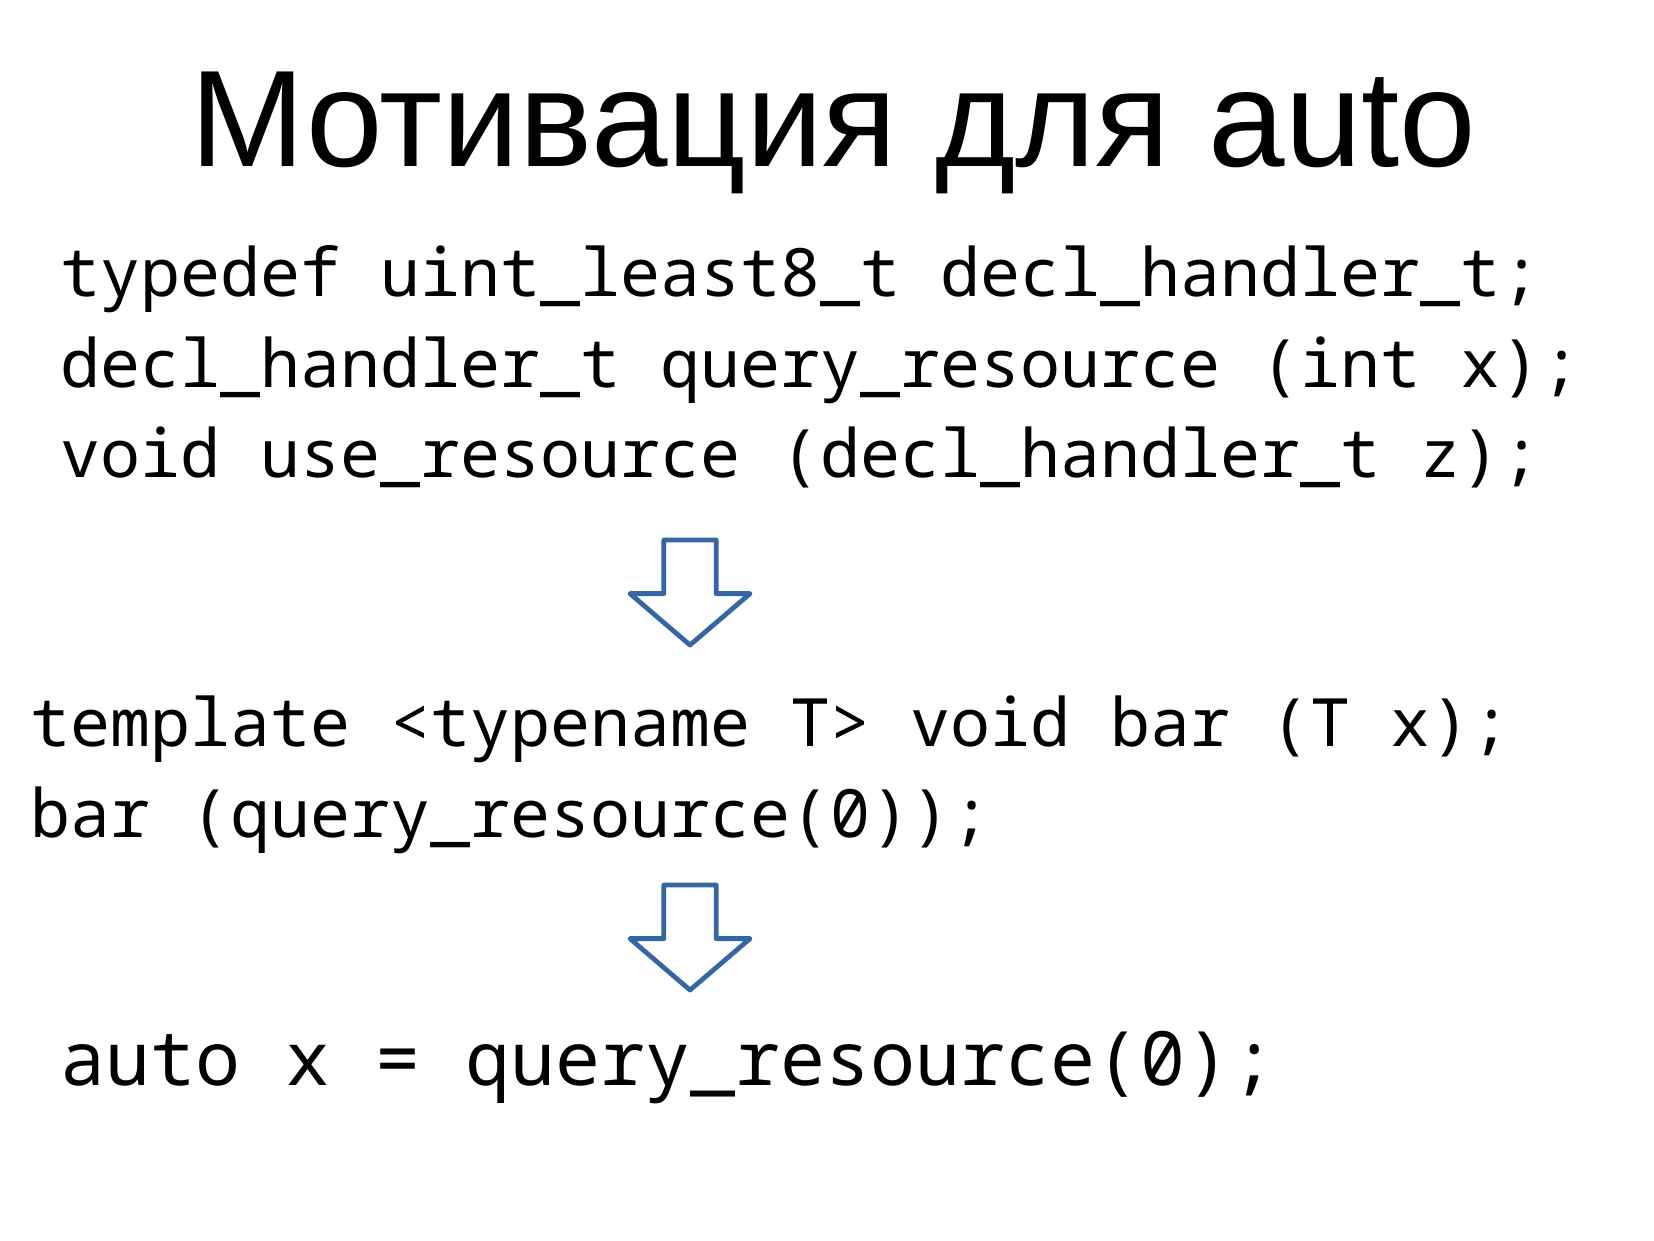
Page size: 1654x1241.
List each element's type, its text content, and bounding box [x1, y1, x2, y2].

title Мотивация для auto [90, 15, 1579, 223]
text_box [630, 885, 751, 991]
text_box [630, 540, 751, 646]
list template <typename T> void bar (T x); bar (query_resource(0)); [30, 675, 1654, 901]
list typedef uint_least8_t decl_handler_t; decl_handler_t query_resource (int x); void use_resource (decl_handler_t z); [60, 225, 1621, 511]
list auto x = query_resource(0); [60, 1005, 1621, 1201]
